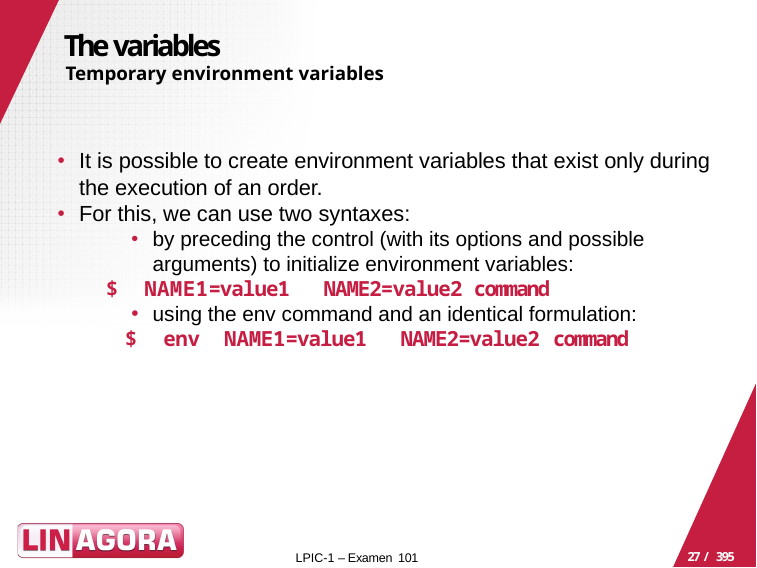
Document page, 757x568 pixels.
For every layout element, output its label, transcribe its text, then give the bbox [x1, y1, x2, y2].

picture [0, 0, 352, 352]
text_box The variables Temporary environment variables [63, 26, 697, 103]
text_box It is possible to create environment variables that exist only during the execution of an order. For this, we can use two syntaxes: by preceding the control (with its options and possible arguments) to initialize environment variables: $ NAME1=value1 NAME2=value2 command using the env command and an identical formulation: $ env NAME1=value1 NAME2=value2 command [32, 103, 724, 461]
text_box [17, 520, 184, 562]
text_box LPIC-1 – Examen 101 [293, 549, 420, 568]
text_box <number> / 395 [683, 549, 747, 568]
